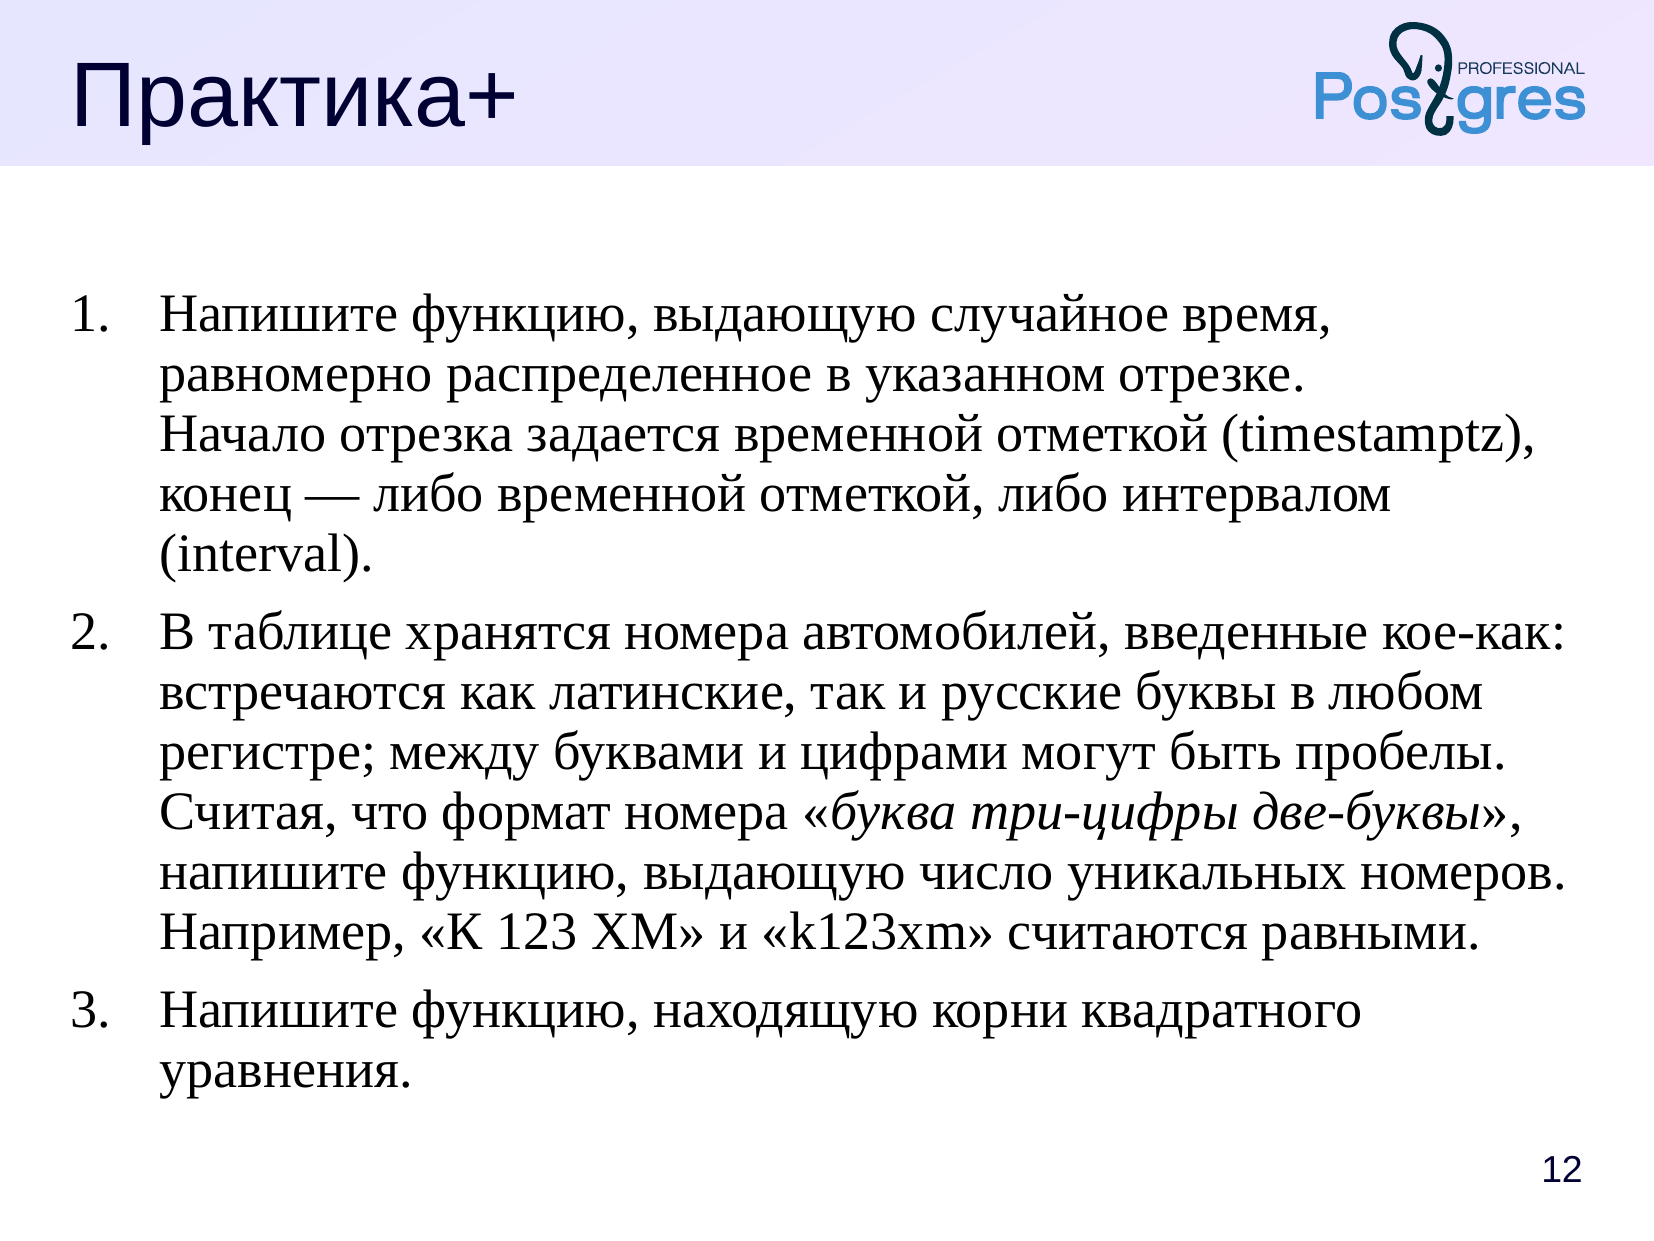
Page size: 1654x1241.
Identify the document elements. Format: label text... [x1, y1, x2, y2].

list Напишите функцию, выдающую случайное время, равномерно распределенное в указанном отрезке. Начало отрезка задается временной отметкой (timestamptz), конец — либо временной отметкой, либо интервалом (interval). В таблице хранятся номера автомобилей, введенные кое-как: встречаются как латинские, так и русские буквы в любом регистре; между буквами и цифрами могут быть пробелы. Считая, что формат номера «буква три-цифры две-буквы», напишите функцию, выдающую число уникальных номеров. Например, «К 123 ХМ» и «k123xm» считаются равными. Напишите функцию, находящую корни квадратного уравнения. [70, 283, 1606, 1134]
title Практика+ [70, 43, 1241, 147]
